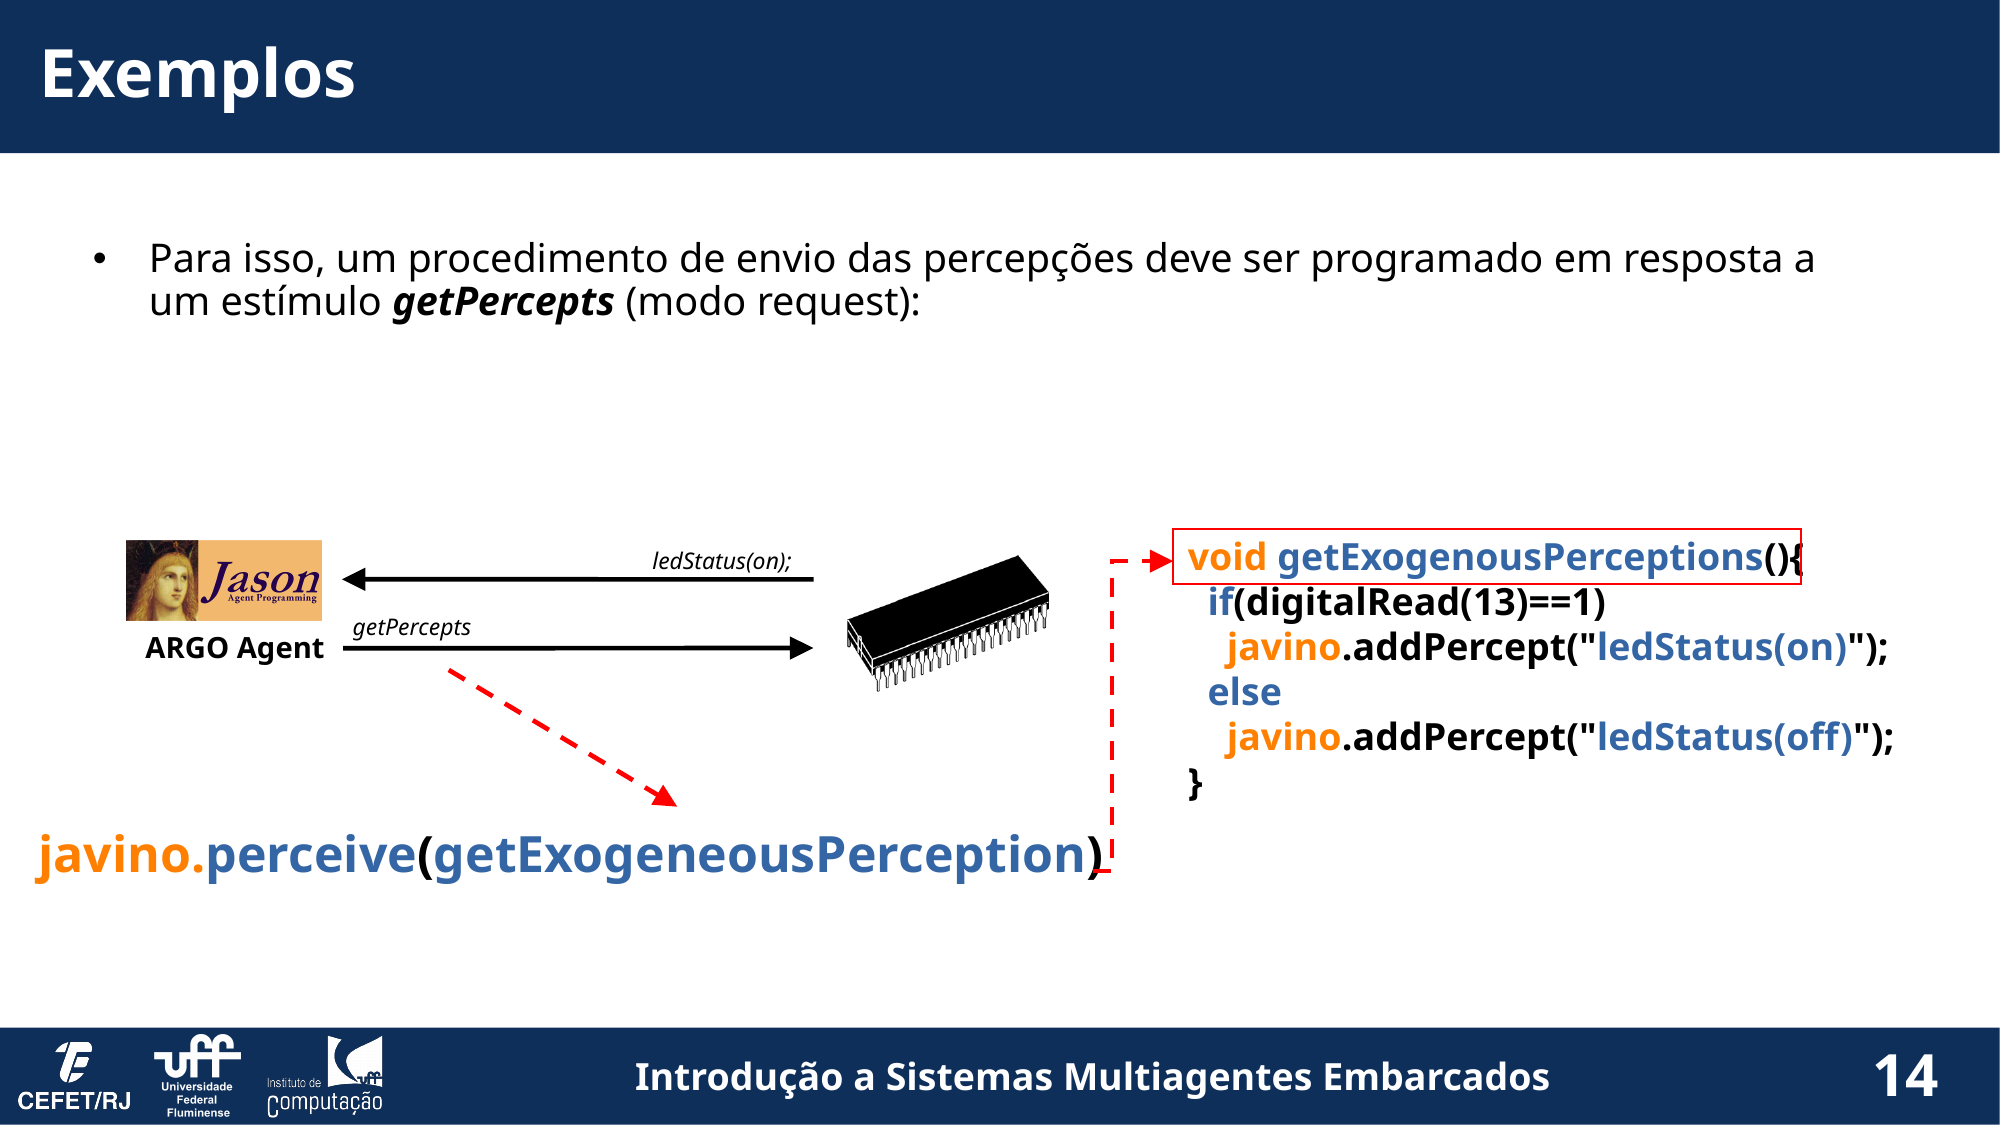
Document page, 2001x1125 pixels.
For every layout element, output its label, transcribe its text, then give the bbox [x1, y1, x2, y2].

text_box Para isso, um procedimento de envio das percepções deve ser programado em resposta a um estímulo getPercepts (modo request): [77, 231, 1833, 1006]
picture [153, 1033, 242, 1122]
text_box void getExogenousPerceptions(){ if(digitalRead(13)==1) javino.addPercept("ledStatus(on)"); else javino.addPercept("ledStatus(off)"); } [1174, 530, 1800, 583]
picture [265, 1033, 384, 1118]
picture [847, 555, 1049, 692]
picture [18, 1021, 130, 1125]
text_box Exemplos [25, 23, 2000, 119]
text_box ARGO Agent [110, 622, 361, 672]
picture [126, 540, 322, 621]
text_box getPercepts [328, 605, 496, 648]
text_box javino.perceive(getExogeneousPerception) [23, 814, 1140, 898]
text_box void getExogenousPerceptions(){ if(digitalRead(13)==1) javino.addPercept("ledStatus(on)"); else javino.addPercept("ledStatus(off)"); } [1173, 525, 2000, 792]
text_box ledStatus(on); [537, 538, 907, 582]
